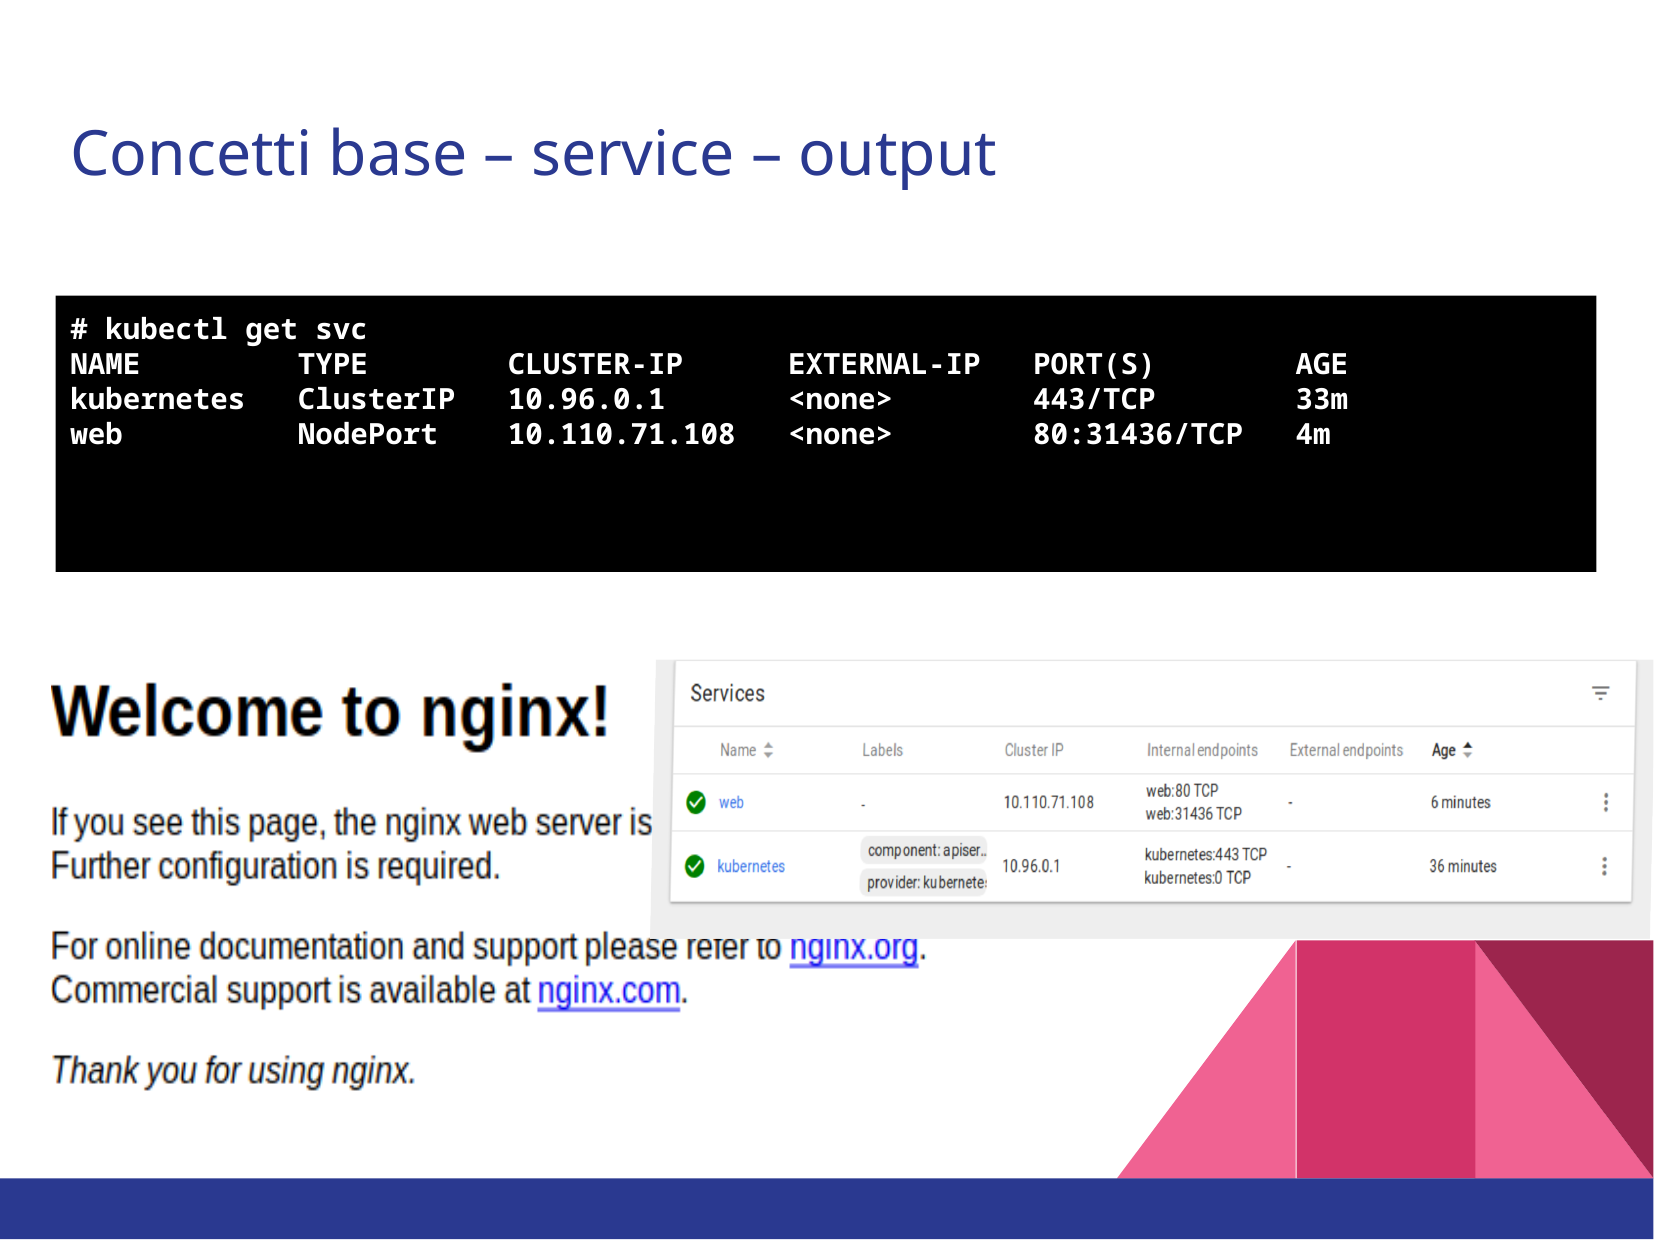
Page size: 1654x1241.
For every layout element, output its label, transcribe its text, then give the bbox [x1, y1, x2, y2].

title Concetti base – service – output [55, 98, 1597, 245]
picture [51, 659, 1654, 1093]
list # kubectl get svc NAME TYPE CLUSTER-IP EXTERNAL-IP PORT(S) AGE kubernetes ClusterIP 10.96.0.1 <none> 443/TCP 33m web NodePort 10.110.71.108 <none> 80:31436/TCP 4m [55, 295, 1597, 572]
